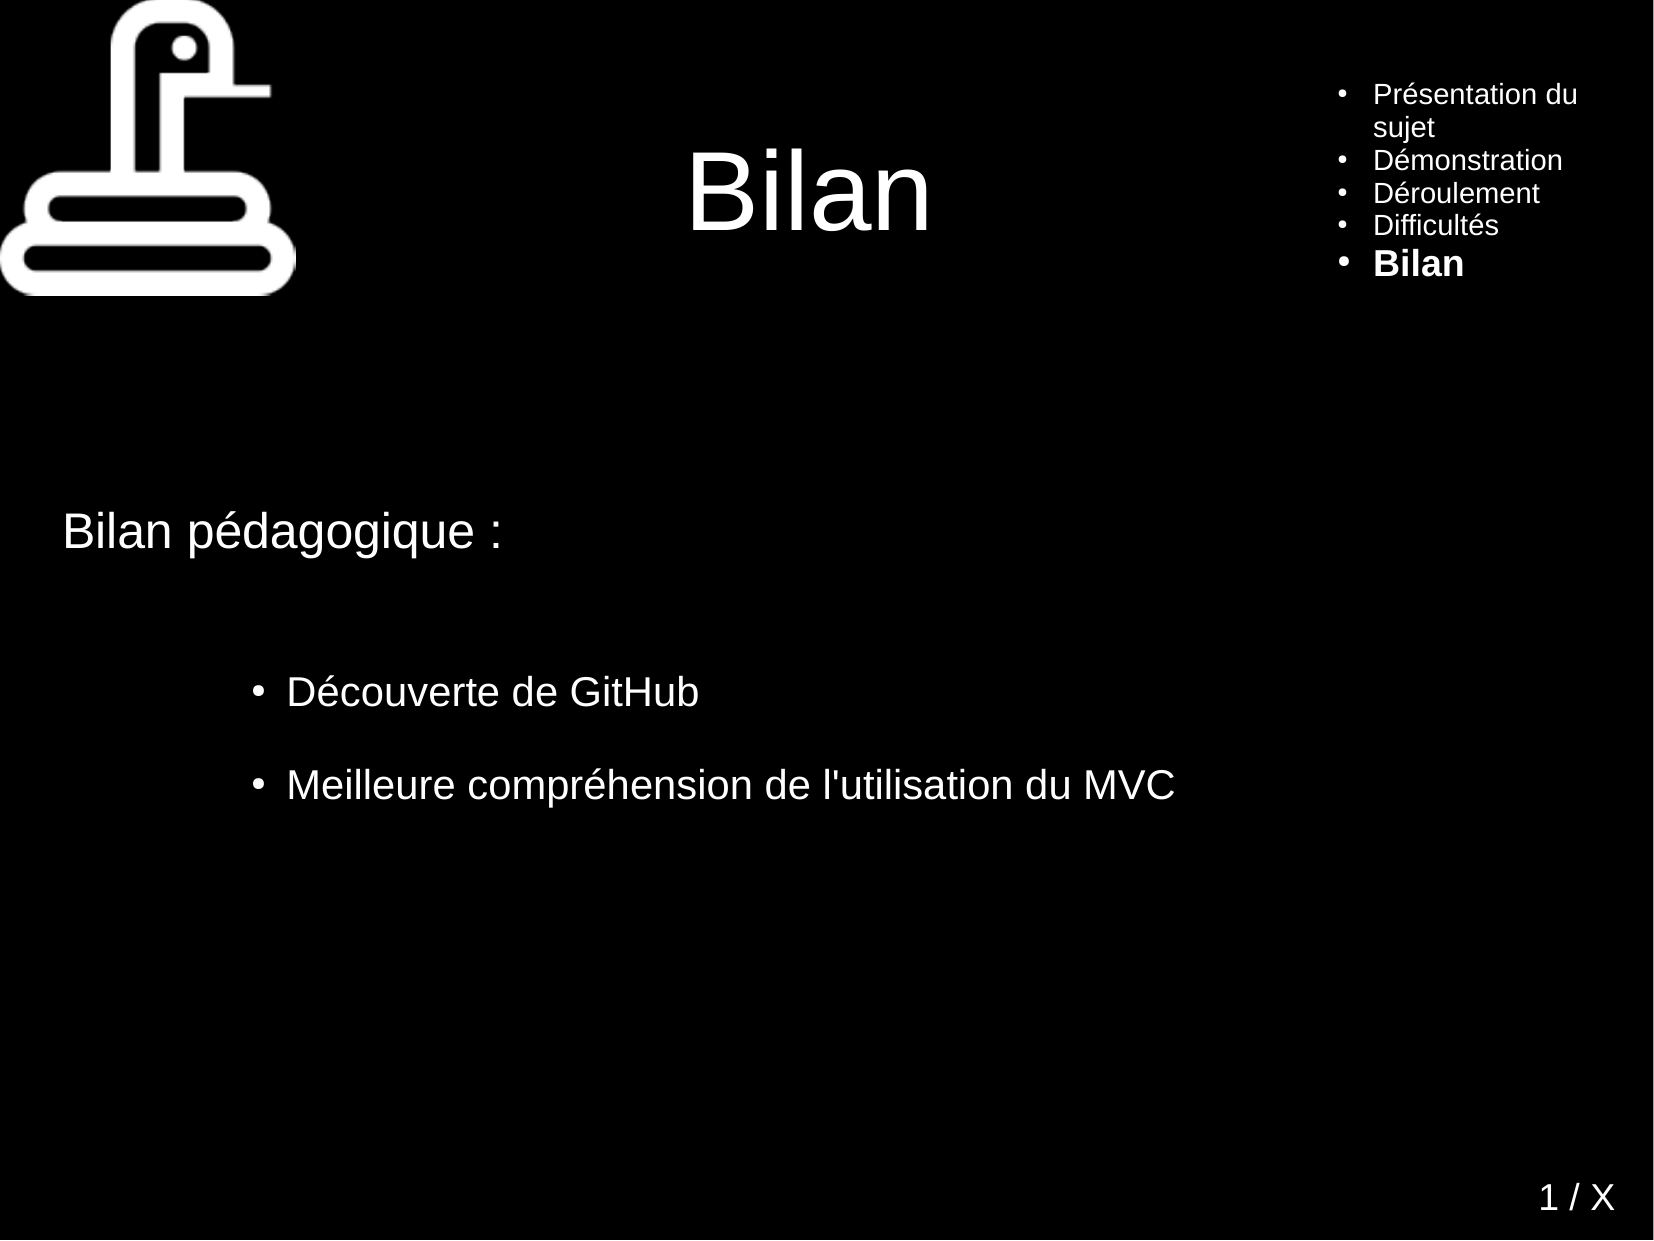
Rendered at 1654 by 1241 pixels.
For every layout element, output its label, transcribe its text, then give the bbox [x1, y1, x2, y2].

text_box Présentation du sujet Démonstration Déroulement Difficultés Bilan [1322, 70, 1654, 334]
title Bilan [295, 88, 1323, 296]
text_box Découverte de GitHub Meilleure compréhension de l'utilisation du MVC [236, 661, 1288, 909]
text_box 1 / X [1523, 1169, 1654, 1241]
text_box Bilan pédagogique : [47, 496, 626, 623]
picture [0, 0, 296, 296]
